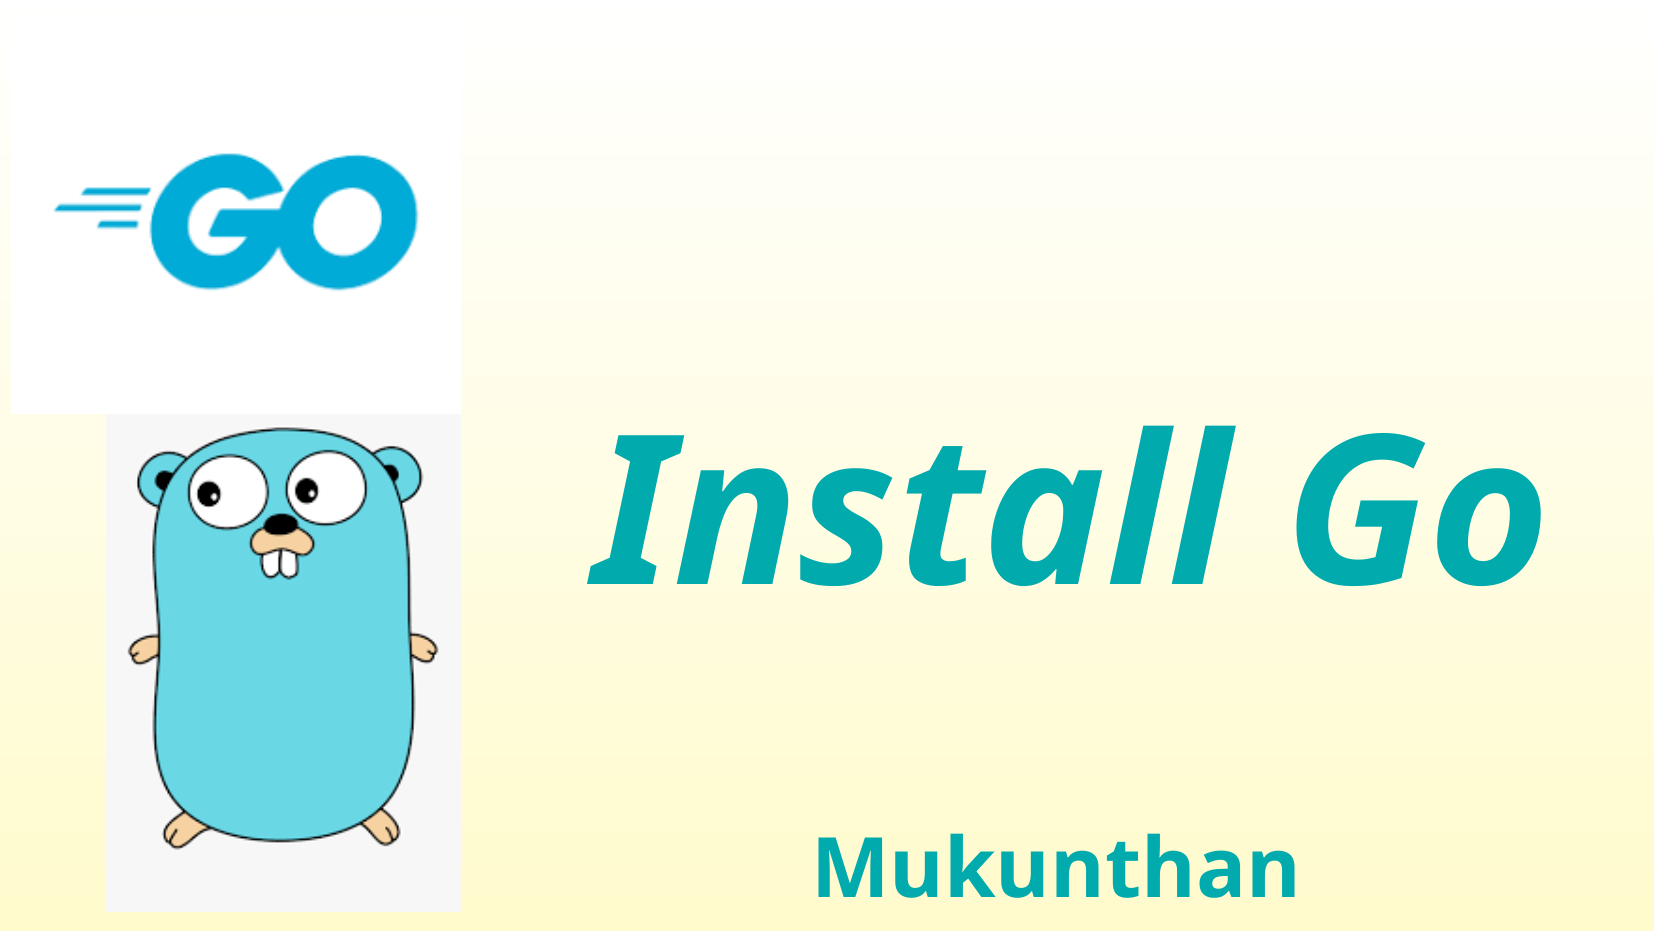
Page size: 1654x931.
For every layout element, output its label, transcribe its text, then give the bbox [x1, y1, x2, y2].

picture [11, 17, 461, 913]
text_box Mukunthan Ragavan [796, 801, 1630, 910]
text_box Install Go [578, 354, 1619, 603]
